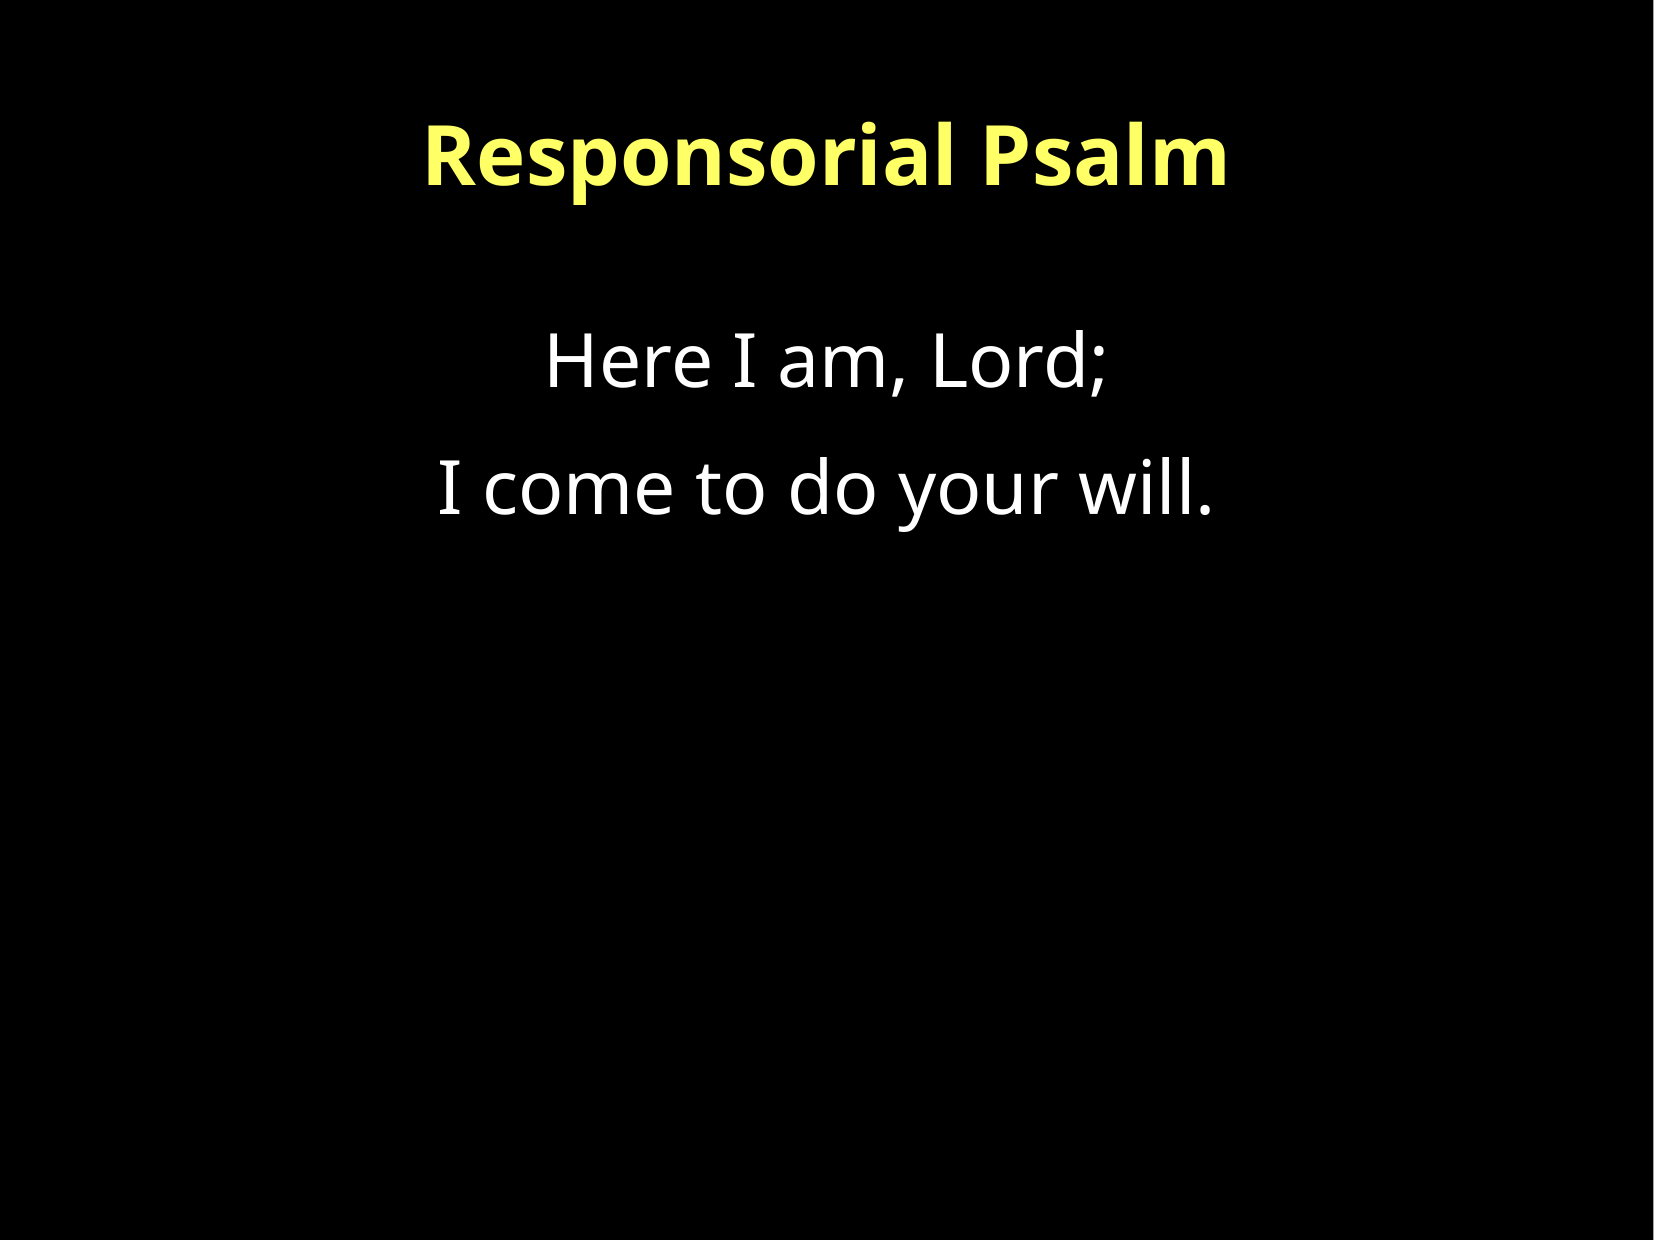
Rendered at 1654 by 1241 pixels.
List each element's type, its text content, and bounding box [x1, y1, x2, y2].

list Here I am, Lord; I come to do your will. [0, 307, 1654, 1229]
title Responsorial Psalm [82, 49, 1571, 257]
